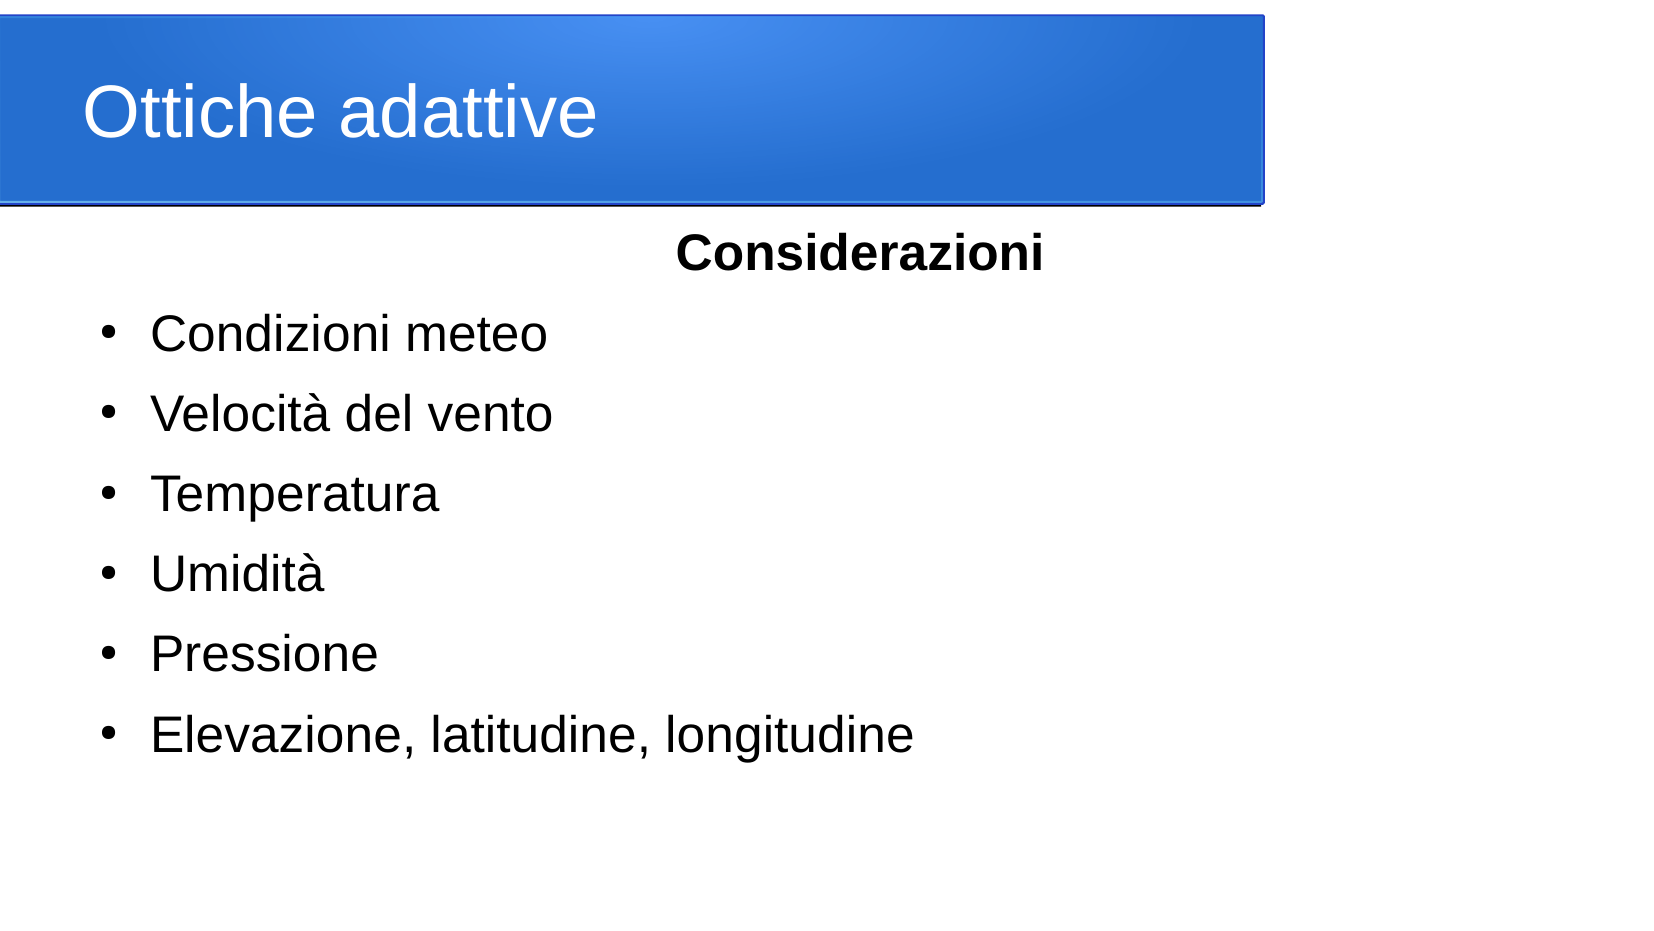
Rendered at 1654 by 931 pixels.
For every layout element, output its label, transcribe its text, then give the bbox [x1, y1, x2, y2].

list Considerazioni Condizioni meteo Velocità del vento Temperatura Umidità Pressione Elevazione, latitudine, longitudine [82, 224, 1571, 764]
title Ottiche adattive [82, 35, 1235, 189]
